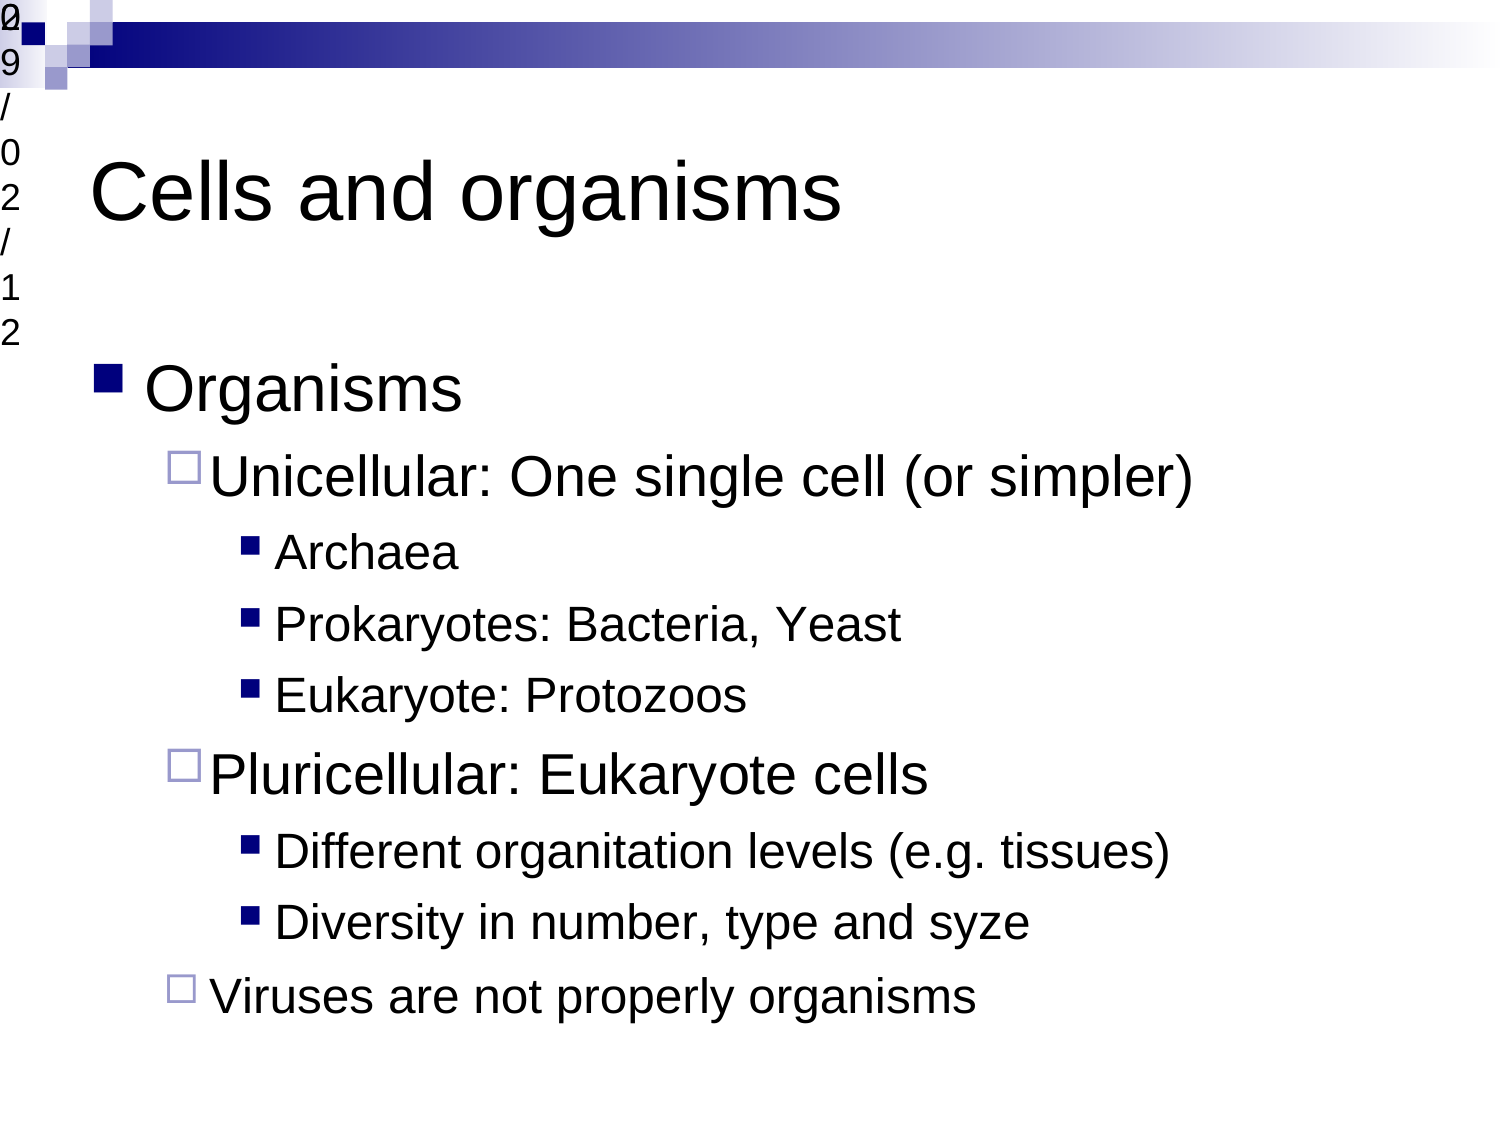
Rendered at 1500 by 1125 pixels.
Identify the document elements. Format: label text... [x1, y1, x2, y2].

list Organisms Unicellular: One single cell (or simpler) Archaea Prokaryotes: Bacteria, Yeast Eukaryote: Protozoos Pluricellular: Eukaryote cells Different organitation levels (e.g. tissues) Diversity in number, type and syze Viruses are not properly organisms [75, 337, 1425, 1037]
title Cells and organisms [75, 75, 1425, 300]
